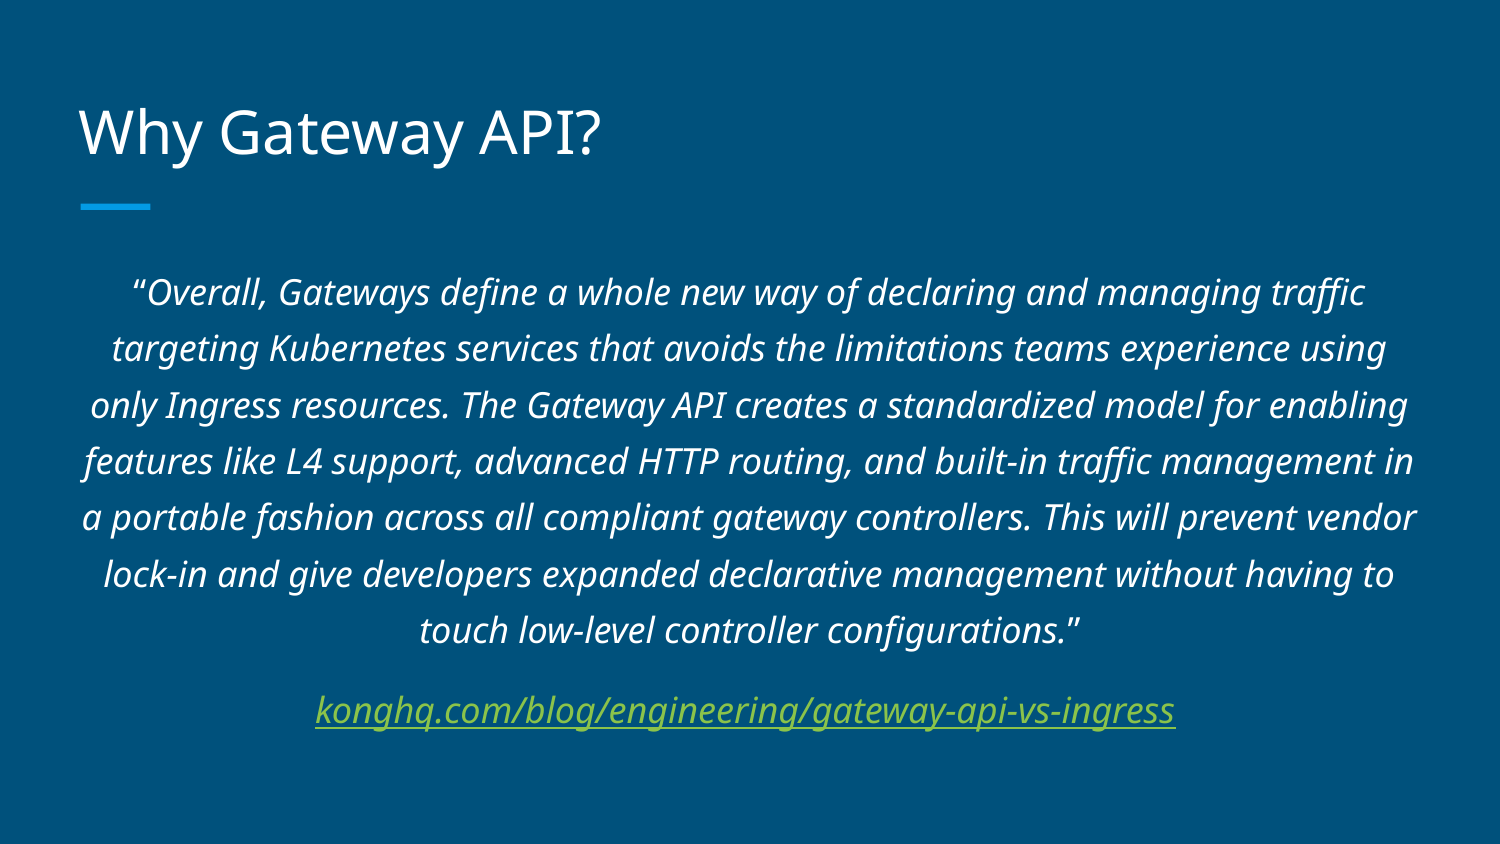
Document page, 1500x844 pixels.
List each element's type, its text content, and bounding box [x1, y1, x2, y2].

list “Overall, Gateways define a whole new way of declaring and managing traffic targeting Kubernetes services that avoids the limitations teams experience using only Ingress resources. The Gateway API creates a standardized model for enabling features like L4 support, advanced HTTP routing, and built-in traffic management in a portable fashion across all compliant gateway controllers. This will prevent vendor lock-in and give developers expanded declarative management without having to touch low-level controller configurations.” konghq.com/blog/engineering/gateway-api-vs-ingress [63, 244, 1437, 750]
title Why Gateway API? [63, 75, 1437, 188]
